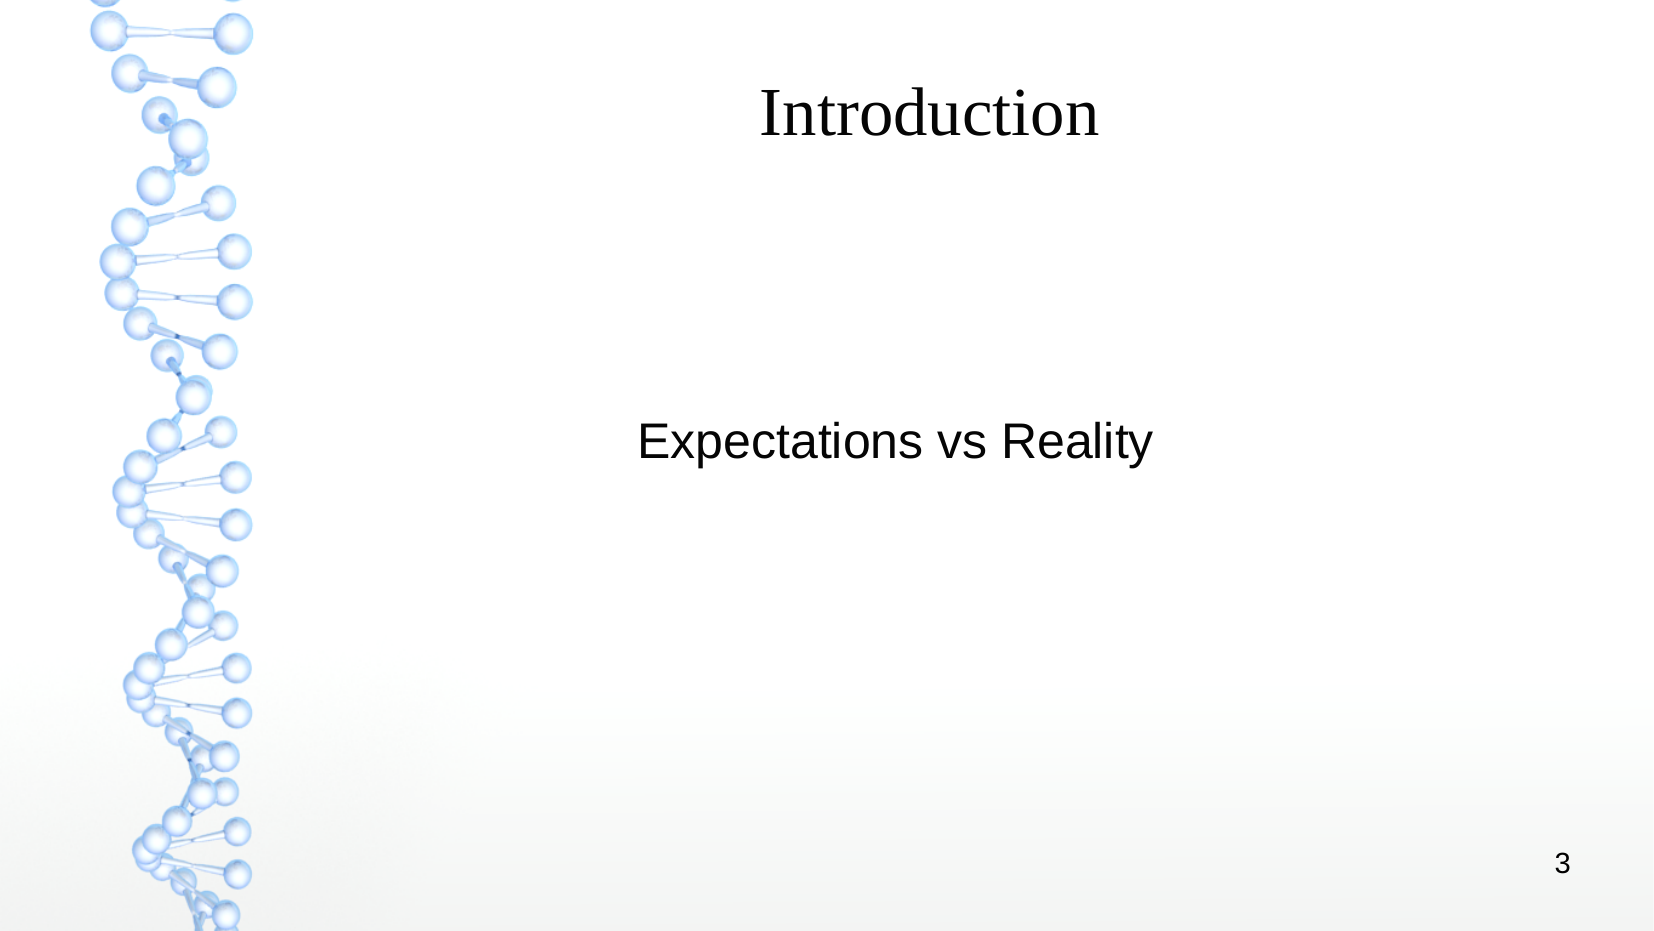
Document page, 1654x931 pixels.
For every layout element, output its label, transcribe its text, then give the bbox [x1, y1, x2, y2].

picture [0, 0, 1654, 931]
list Expectations vs Reality [566, 413, 1294, 567]
title Introduction [265, 35, 1595, 189]
